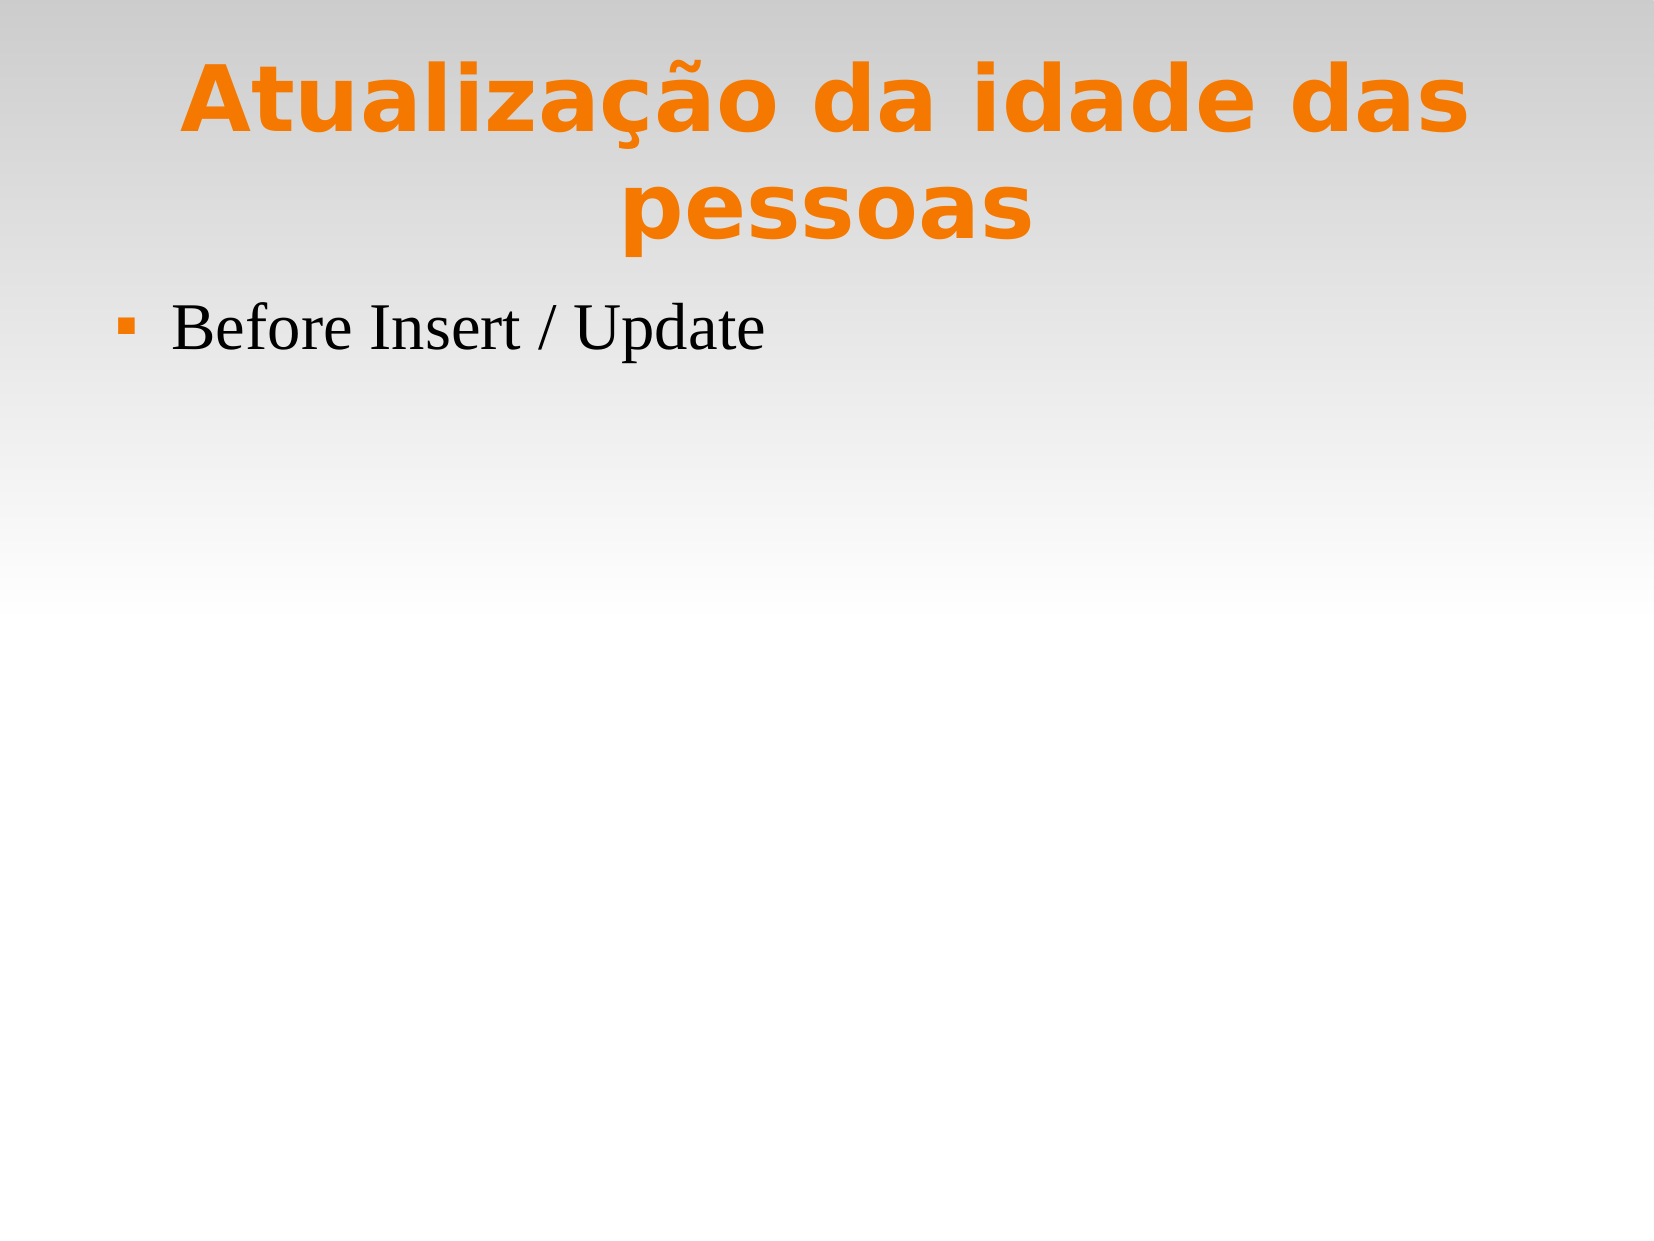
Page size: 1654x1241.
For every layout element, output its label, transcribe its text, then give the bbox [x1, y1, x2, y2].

list Before Insert / Update [82, 290, 1571, 1094]
title Atualização da idade das pessoas [82, 45, 1571, 261]
